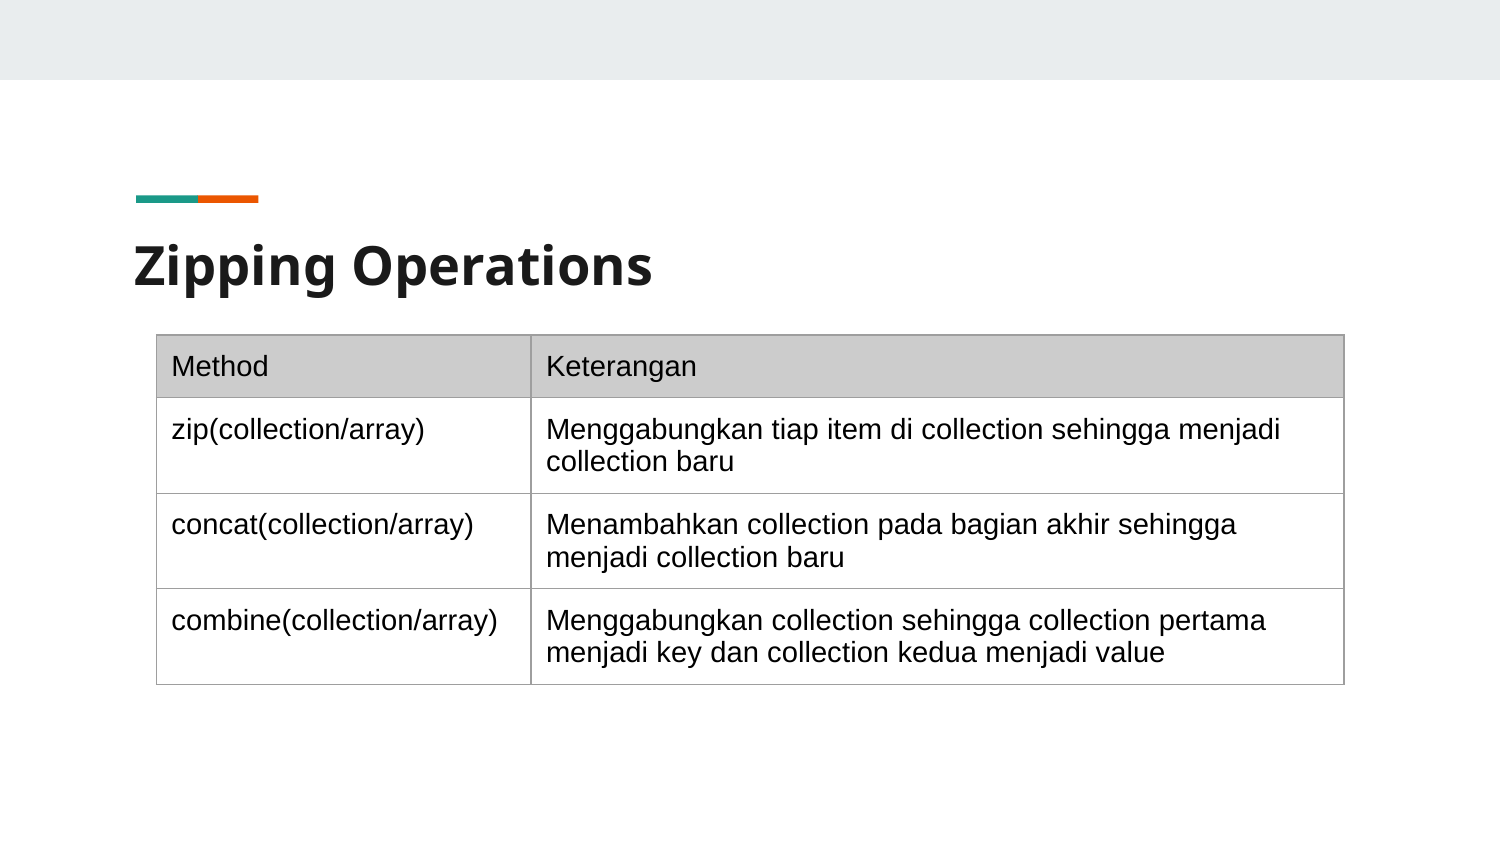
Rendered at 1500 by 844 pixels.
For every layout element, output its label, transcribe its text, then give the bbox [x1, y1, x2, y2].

table_cell Menambahkan collection pada bagian akhir sehingga menjadi collection baru [532, 494, 1343, 588]
table_cell Menggabungkan collection sehingga collection pertama menjadi key dan collection kedua menjadi value [532, 589, 1343, 684]
table_header Method [157, 336, 530, 397]
table_cell concat(collection/array) [157, 494, 530, 588]
table_cell zip(collection/array) [157, 398, 530, 493]
title Zipping Operations [119, 216, 1381, 305]
table_cell combine(collection/array) [157, 589, 530, 684]
table_cell Menggabungkan tiap item di collection sehingga menjadi collection baru [532, 398, 1343, 493]
table_header Keterangan [532, 336, 1343, 397]
